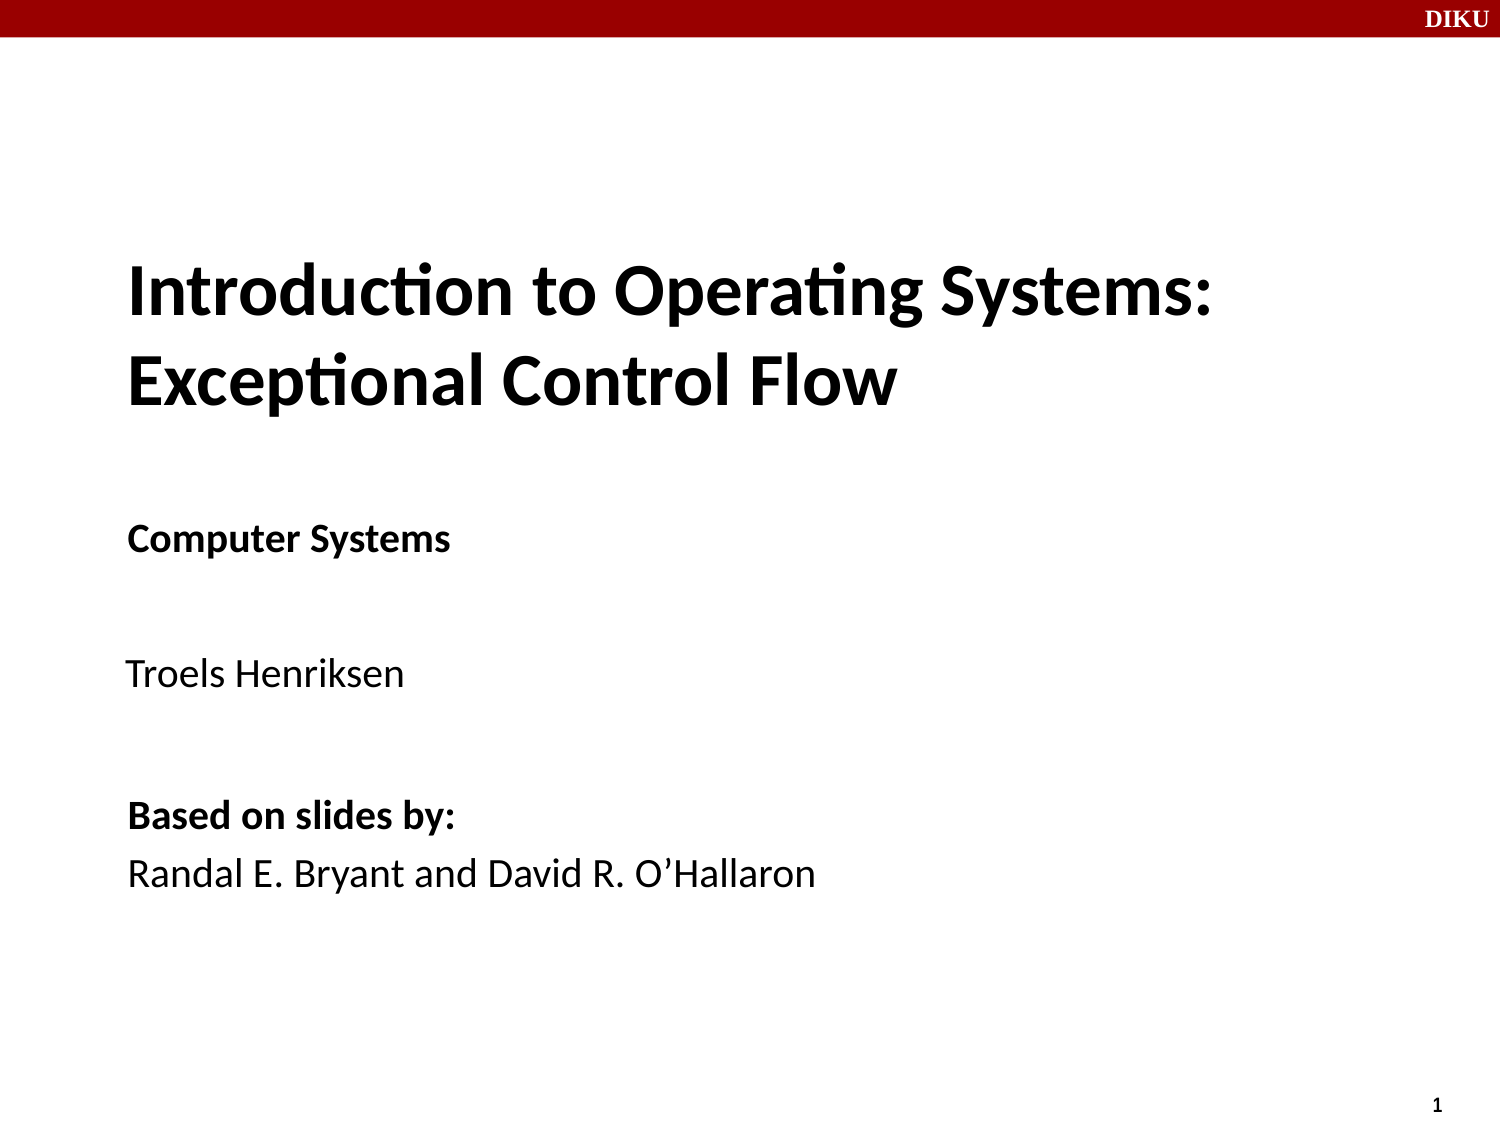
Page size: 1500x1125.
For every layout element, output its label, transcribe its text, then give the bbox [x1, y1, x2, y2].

subtitle Based on slides by: Randal E. Bryant and David R. O’Hallaron [112, 780, 1373, 1068]
title Introduction to Operating Systems: Exceptional Control Flow Computer Systems [112, 280, 1388, 522]
text_box Troels Henriksen [110, 648, 511, 751]
